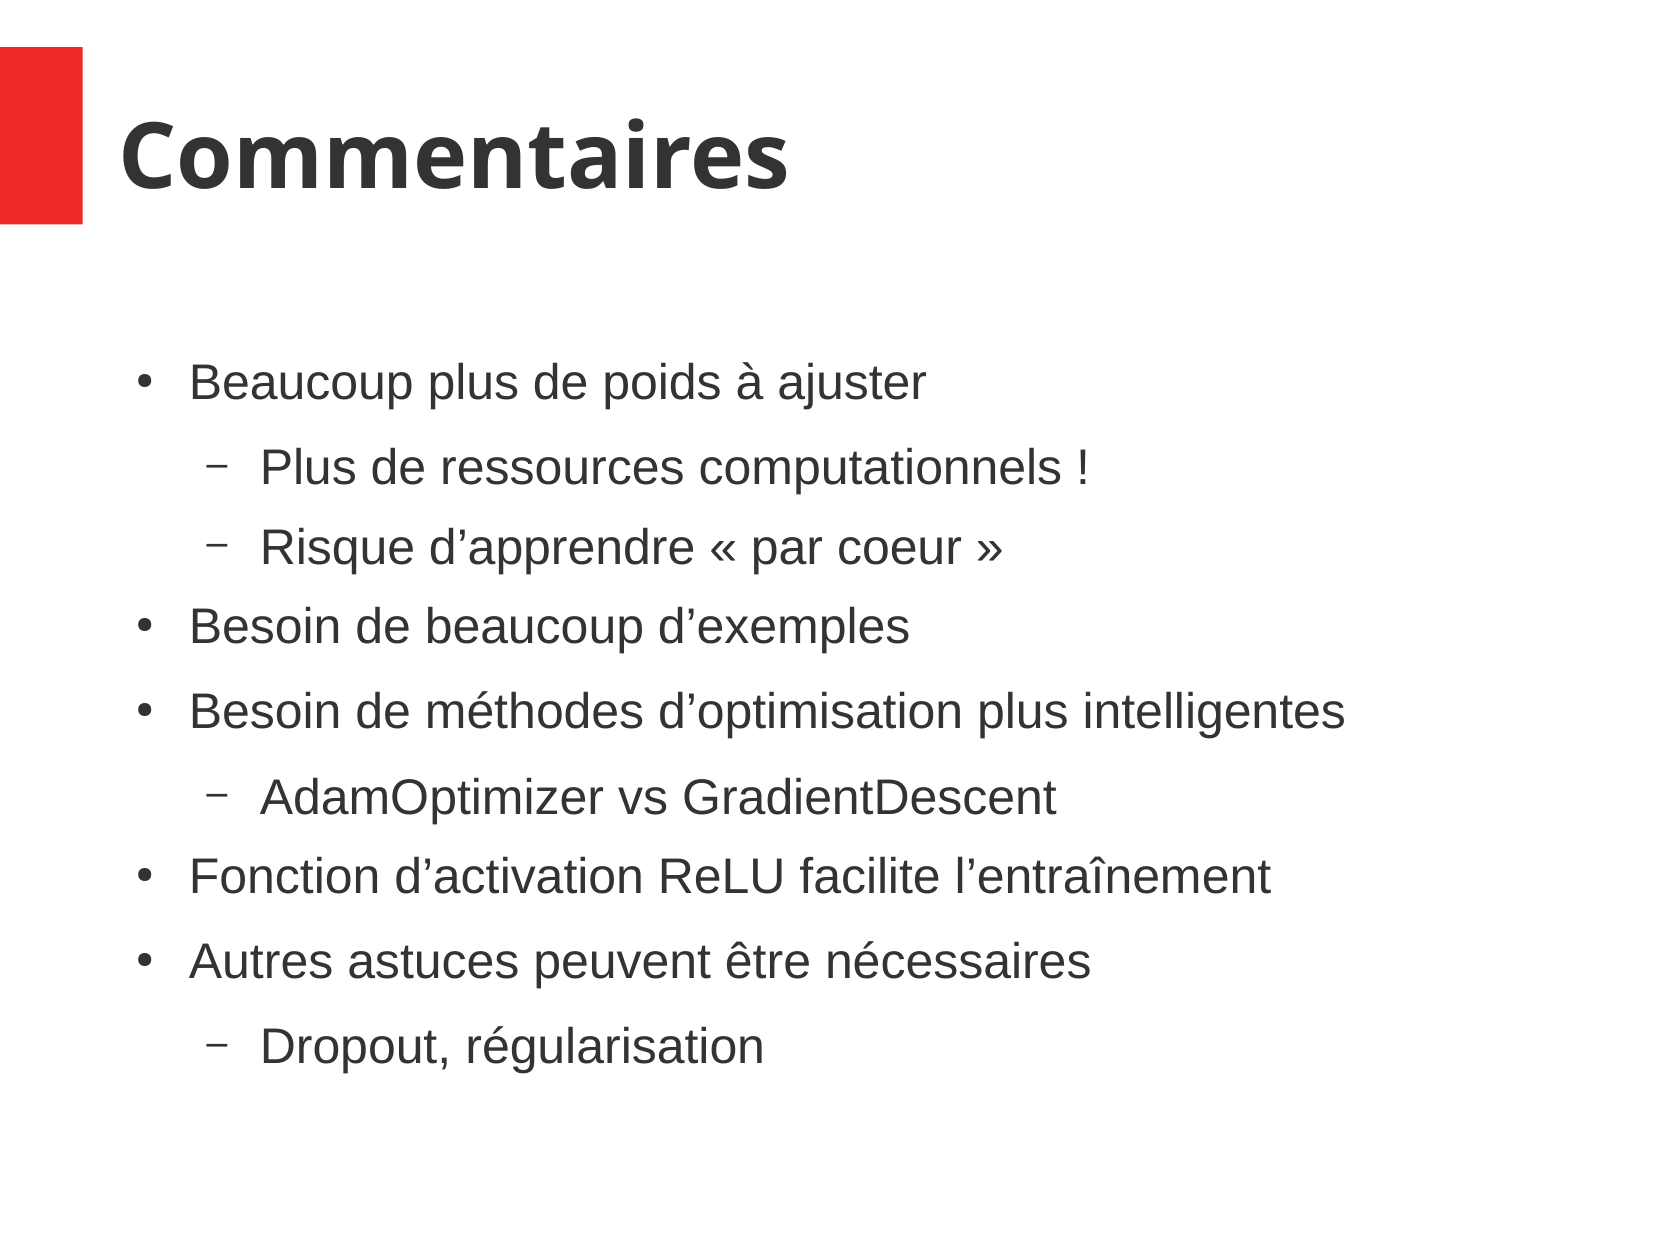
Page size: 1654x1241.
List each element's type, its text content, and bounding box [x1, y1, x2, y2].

list Beaucoup plus de poids à ajuster Plus de ressources computationnels ! Risque d’apprendre « par coeur » Besoin de beaucoup d’exemples Besoin de méthodes d’optimisation plus intelligentes AdamOptimizer vs GradientDescent Fonction d’activation ReLU facilite l’entraînement Autres astuces peuvent être nécessaires Dropout, régularisation [118, 354, 1536, 1074]
title Commentaires [118, 49, 1571, 257]
